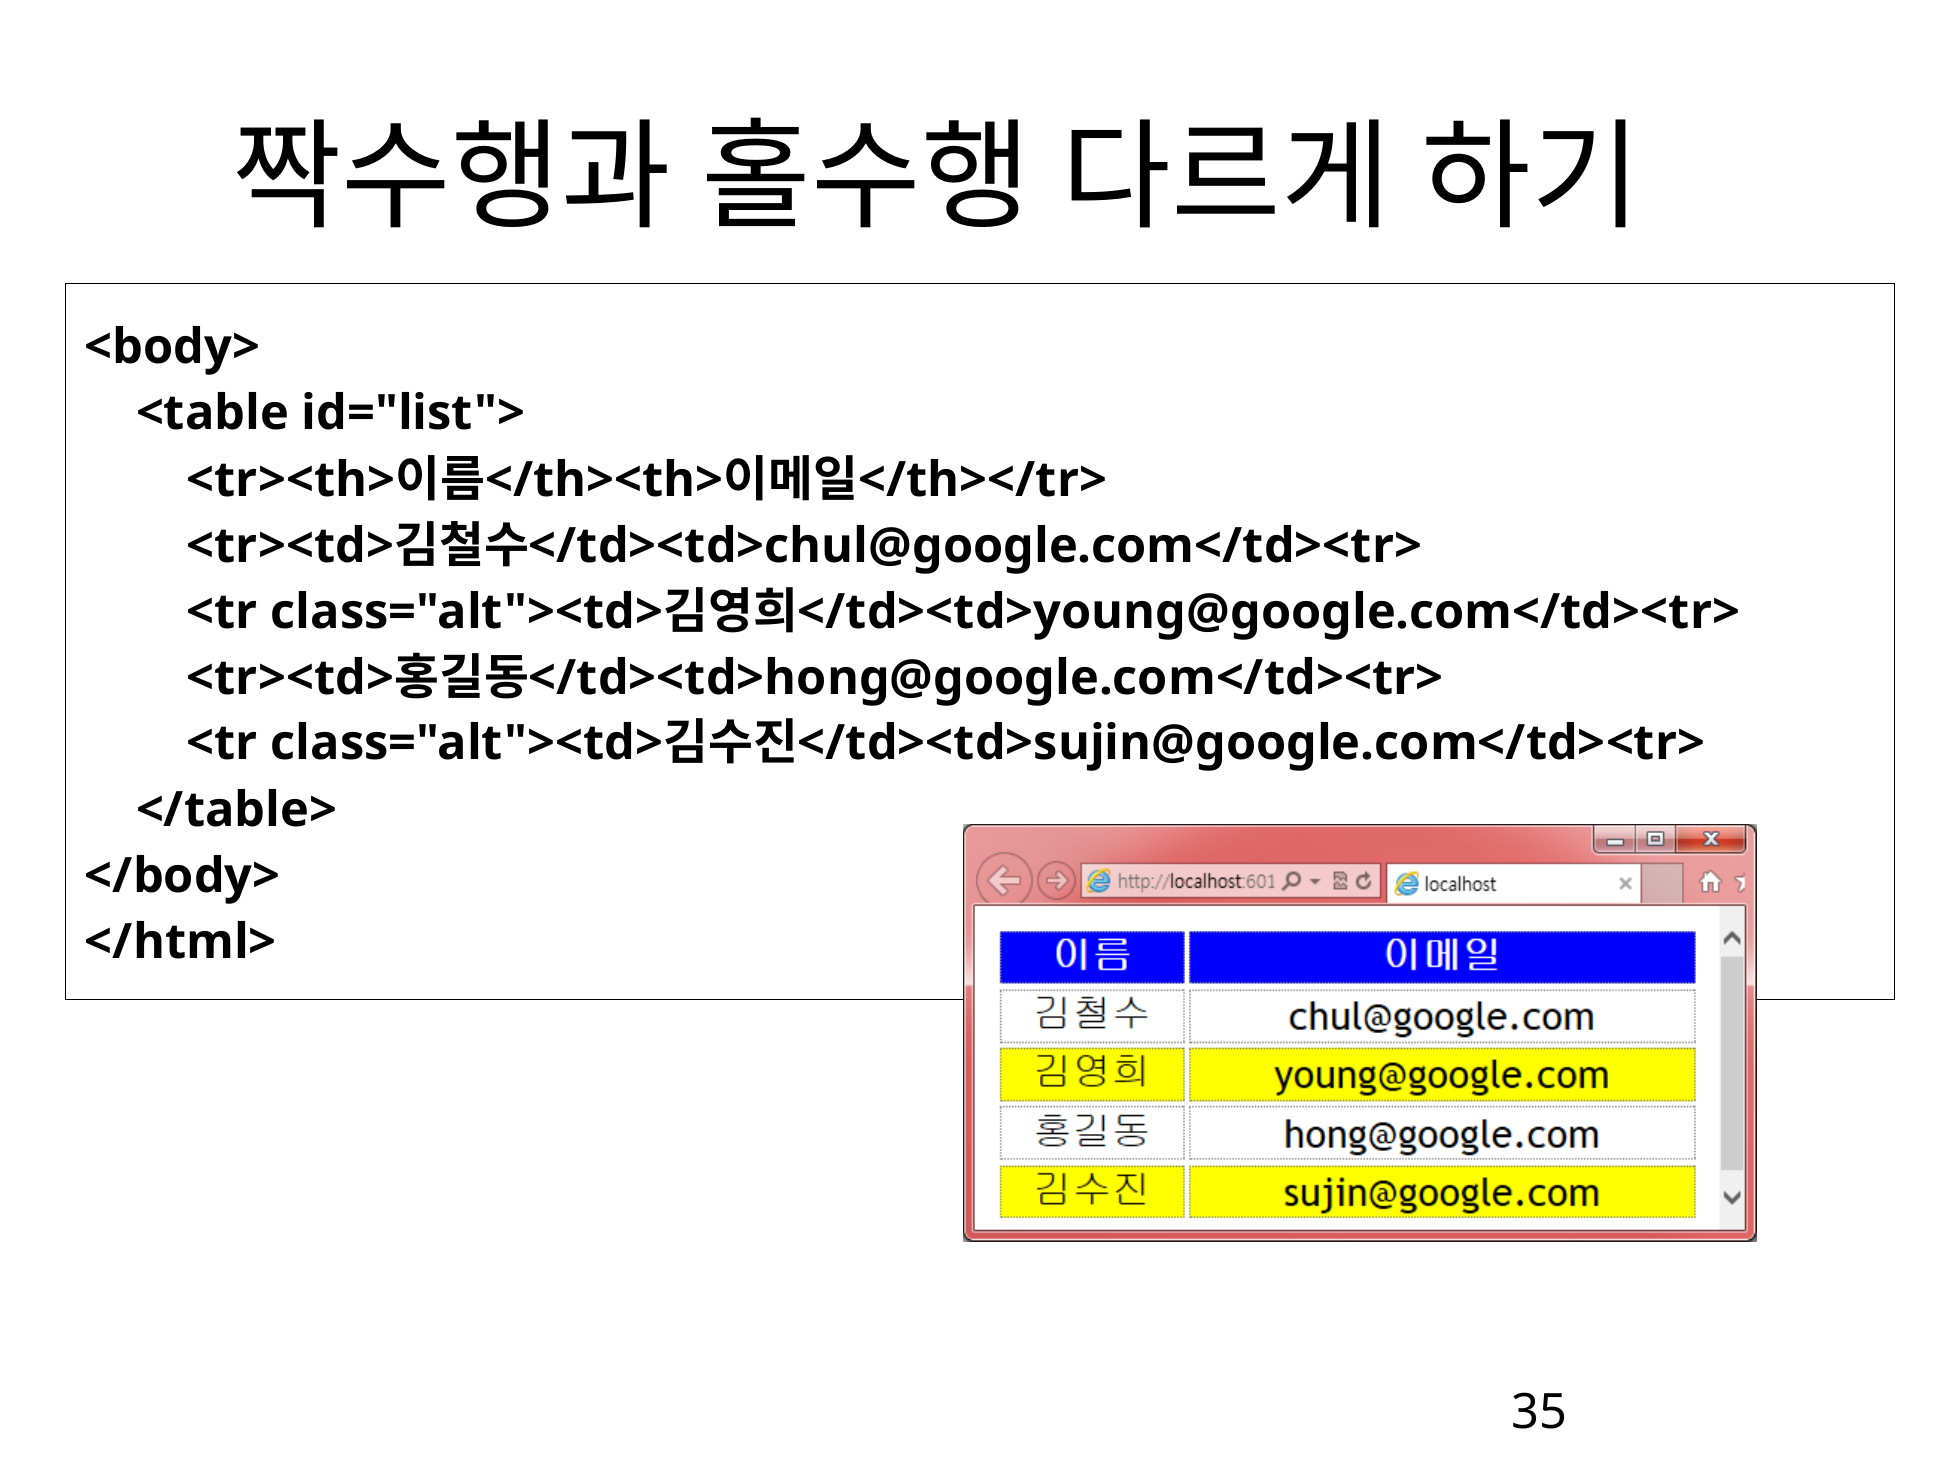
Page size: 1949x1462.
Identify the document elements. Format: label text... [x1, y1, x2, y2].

picture [963, 824, 1757, 1242]
text_box <body> <table id="list"> <tr><th>이름</th><th>이메일</th></tr> <tr><td>김철수</td><td>chul@google.com</td><tr> <tr class="alt"><td>김영희</td><td>young@google.com</td><tr> <tr><td>홍길동</td><td>hong@google.com</td><tr> <tr class="alt"><td>김수진</td><td>sujin@google.com</td><tr> </table> </body> </html> [65, 283, 1895, 1000]
slide_number <숫자> [1496, 1372, 1899, 1462]
title 짝수행과 홀수행 다르게 하기 [156, 92, 1749, 255]
